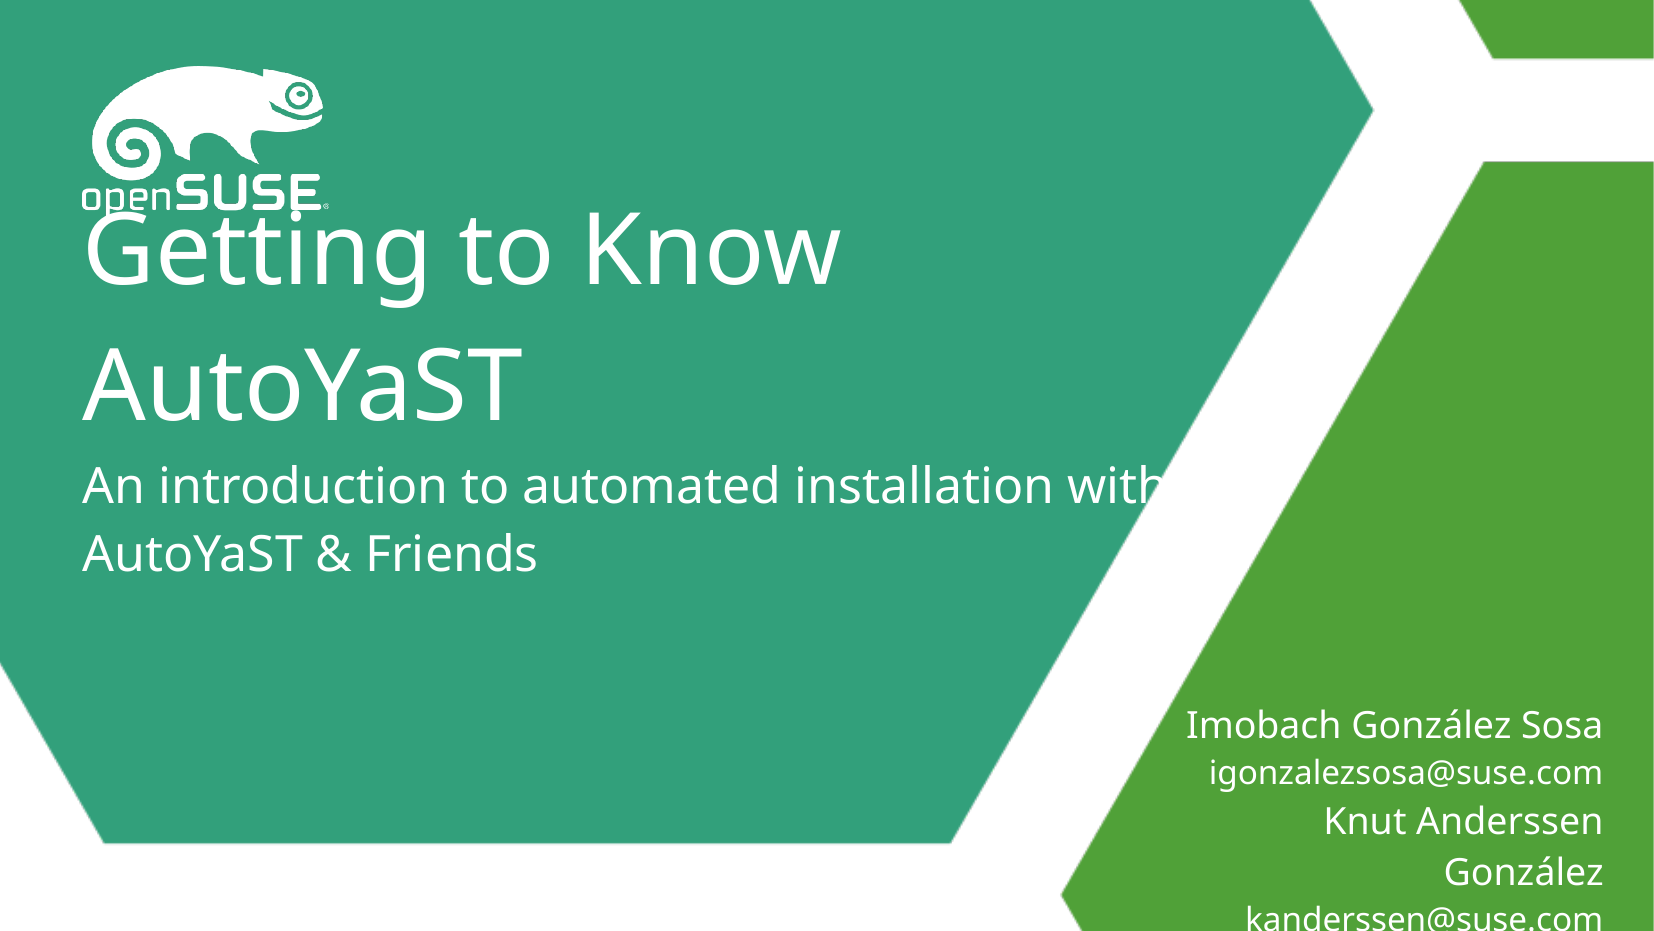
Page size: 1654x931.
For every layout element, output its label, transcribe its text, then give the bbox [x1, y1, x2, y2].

subtitle Imobach González Sosa igonzalezsosa@suse.com Knut Anderssen González kanderssen@suse.com [1177, 686, 1604, 931]
picture [0, 0, 1654, 931]
title Getting to Know AutoYaST An introduction to automated installation with AutoYaST & Friends [82, 219, 1218, 545]
